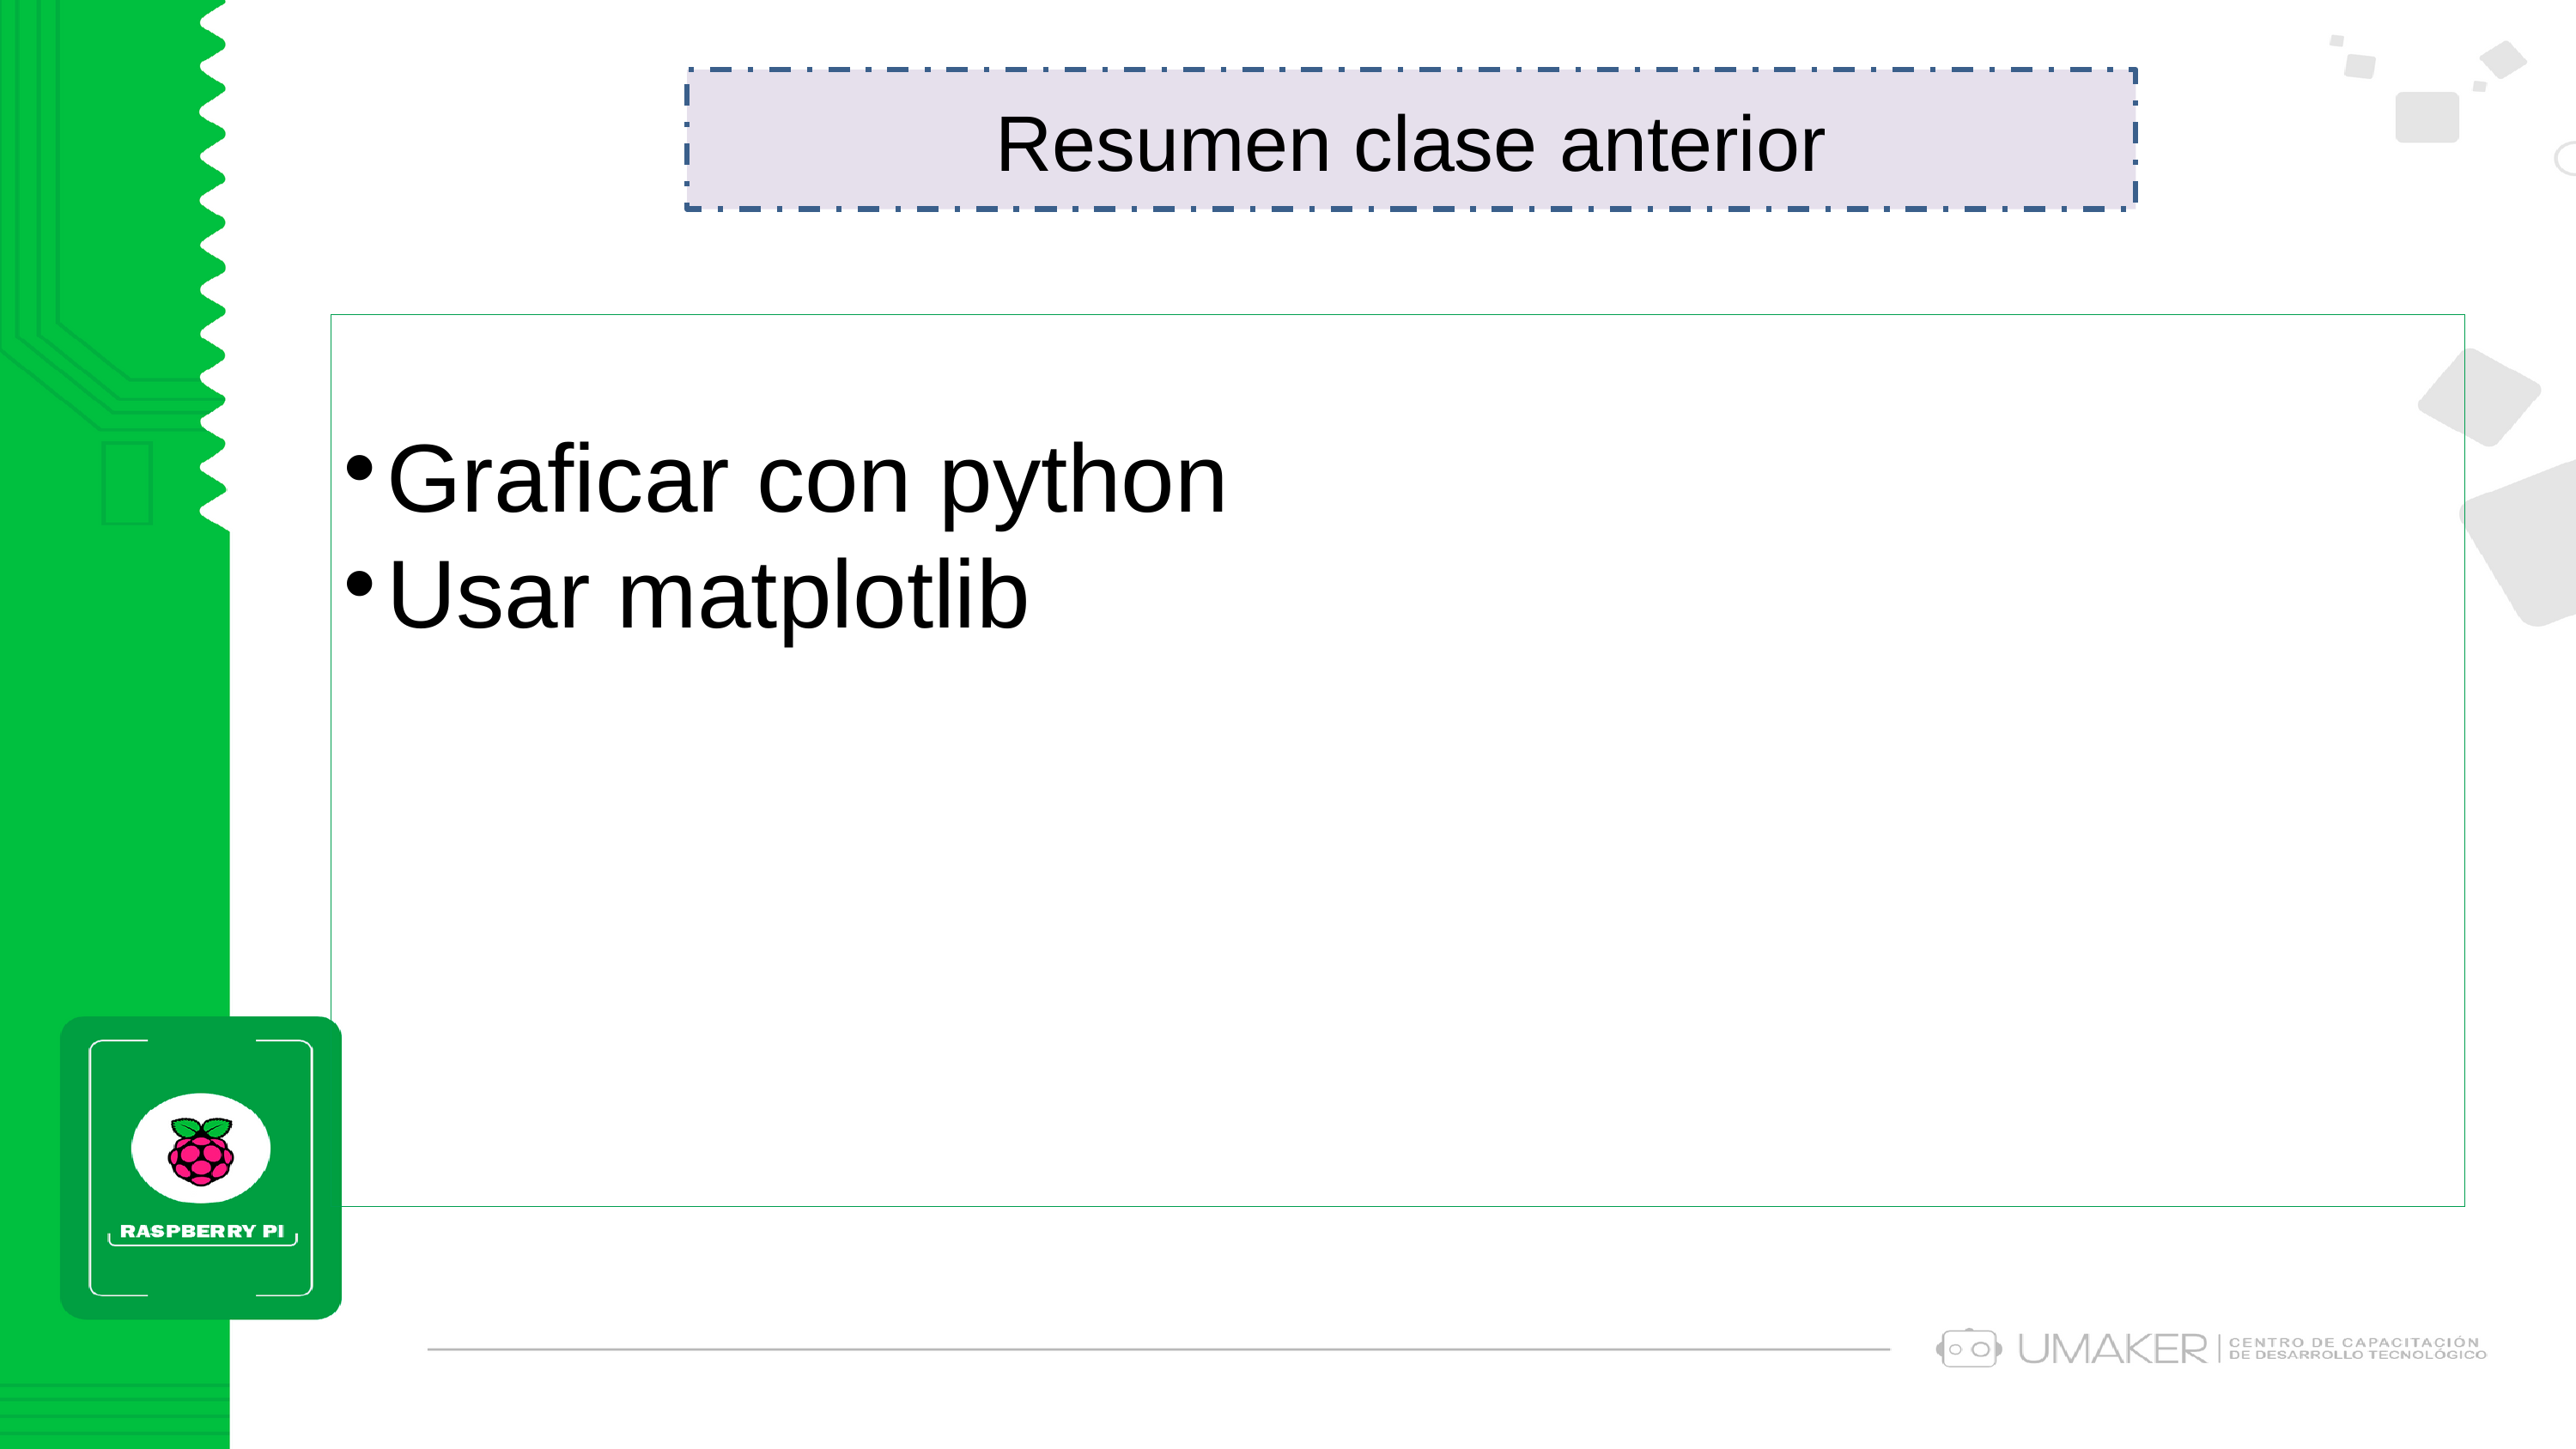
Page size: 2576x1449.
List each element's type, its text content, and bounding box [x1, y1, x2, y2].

picture [0, 0, 2576, 1449]
text_box Graficar con python Usar matplotlib [331, 314, 2465, 1207]
text_box Resumen clase anterior [687, 70, 2136, 209]
